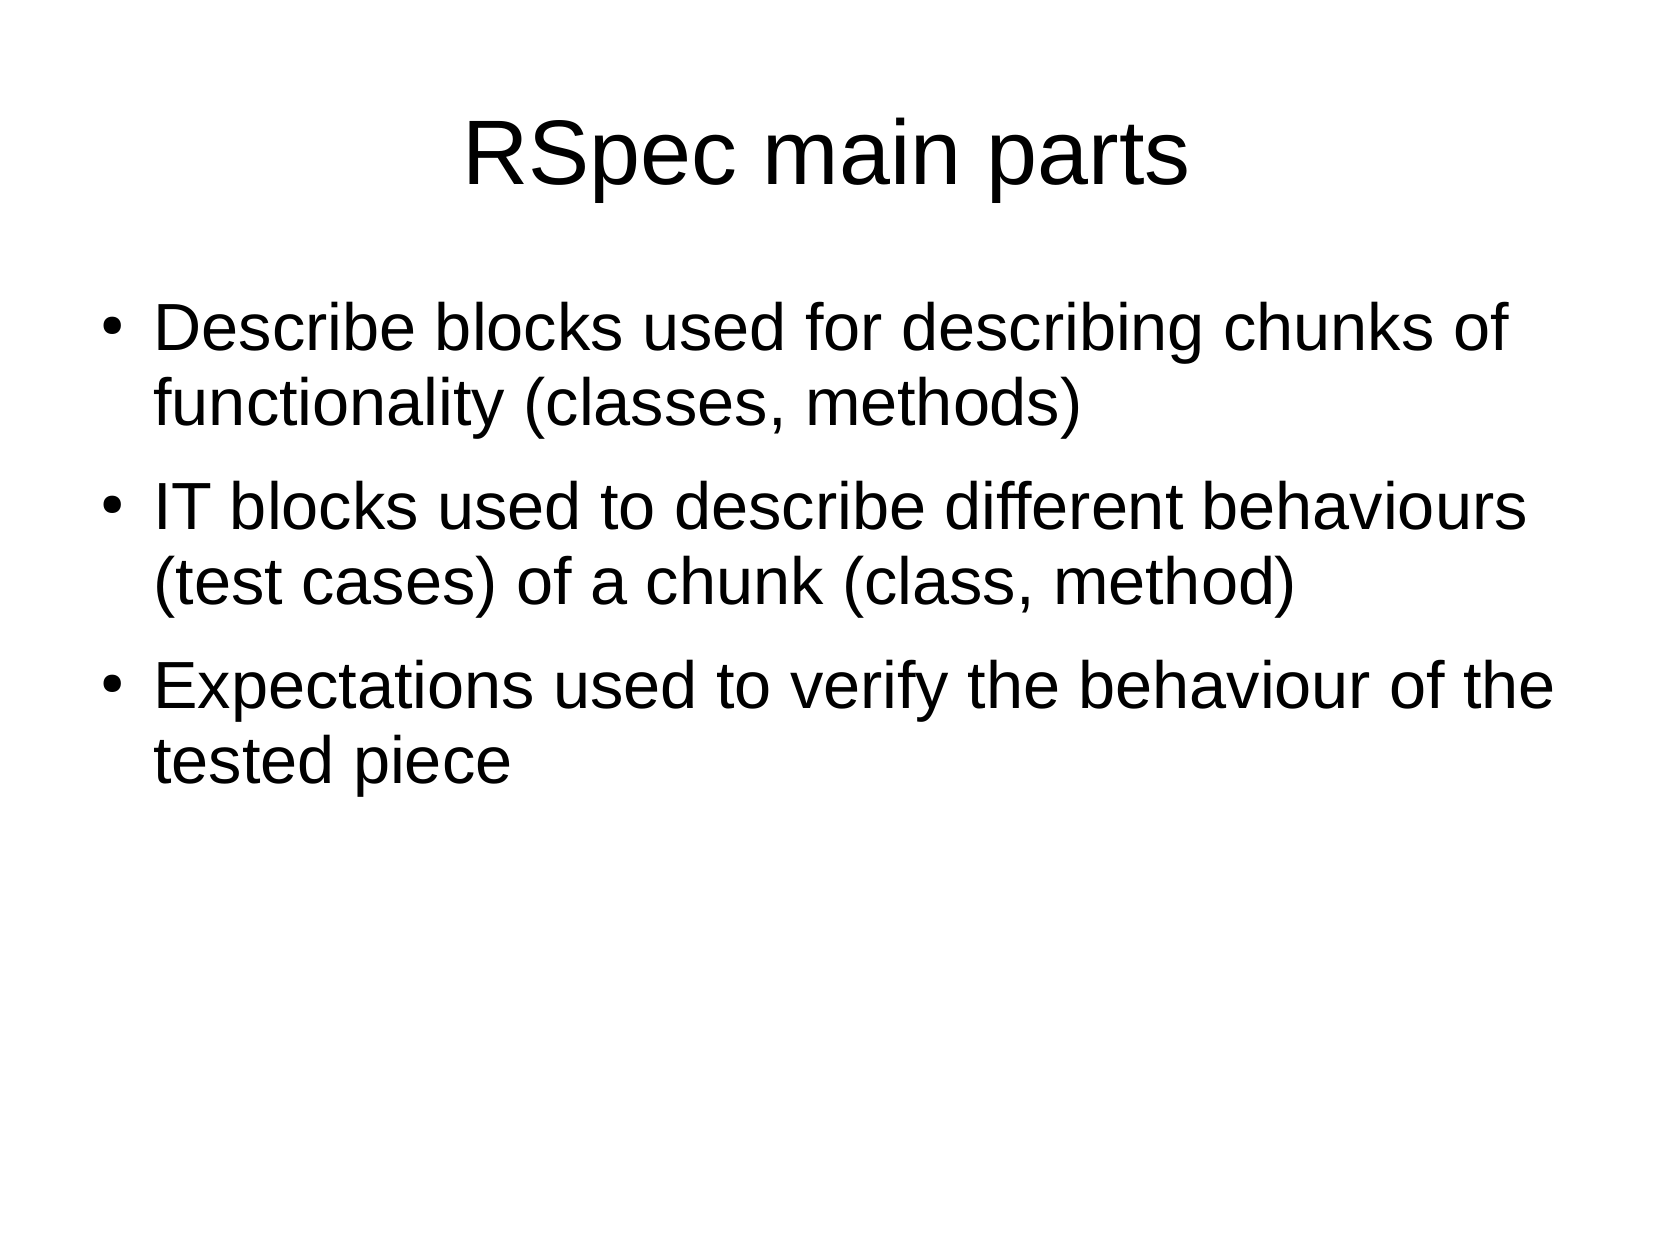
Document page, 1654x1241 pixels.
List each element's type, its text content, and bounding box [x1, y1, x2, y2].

list Describe blocks used for describing chunks of functionality (classes, methods) IT blocks used to describe different behaviours (test cases) of a chunk (class, method) Expectations used to verify the behaviour of the tested piece [82, 290, 1571, 1010]
title RSpec main parts [82, 49, 1571, 257]
